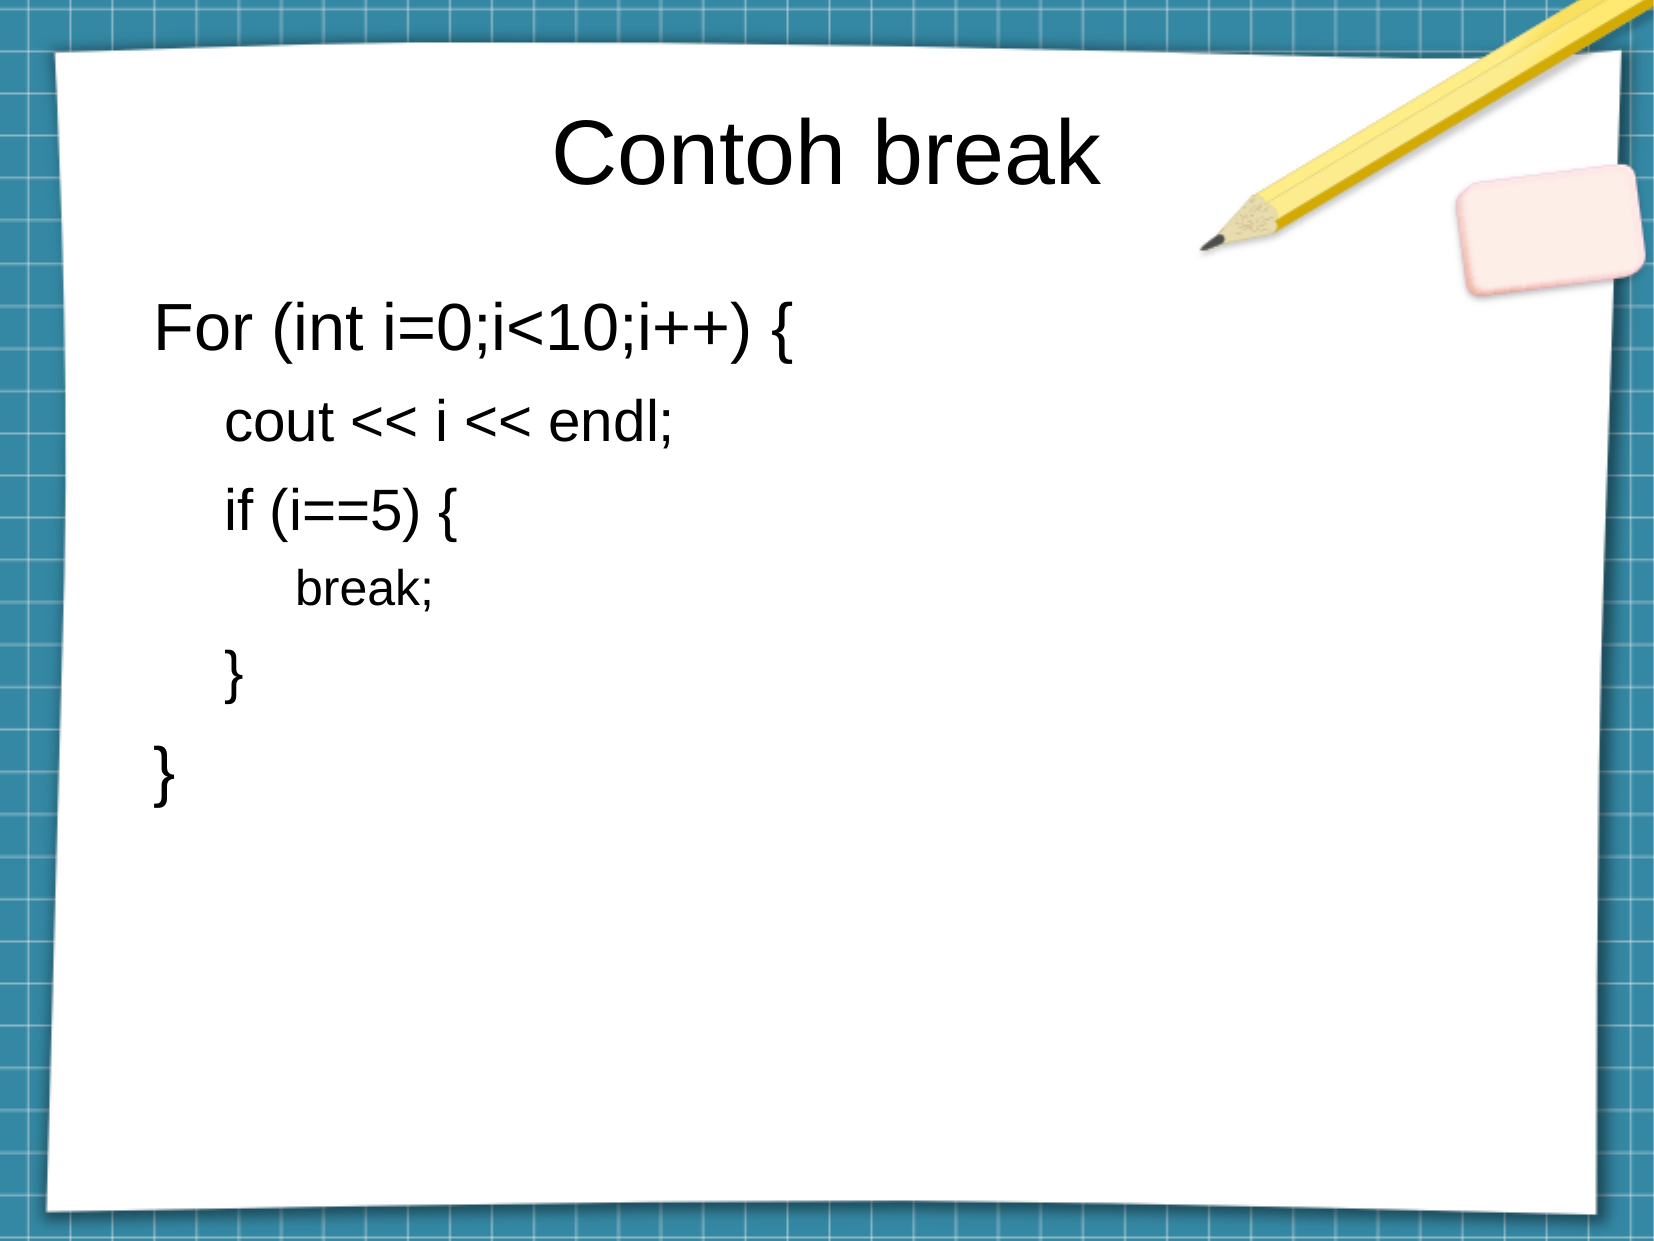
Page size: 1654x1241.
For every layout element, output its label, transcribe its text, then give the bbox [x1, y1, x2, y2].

picture [0, 0, 1654, 1241]
list For (int i=0;i<10;i++) { cout << i << endl; if (i==5) { break; } } [82, 290, 1571, 1010]
title Contoh break [82, 49, 1571, 257]
